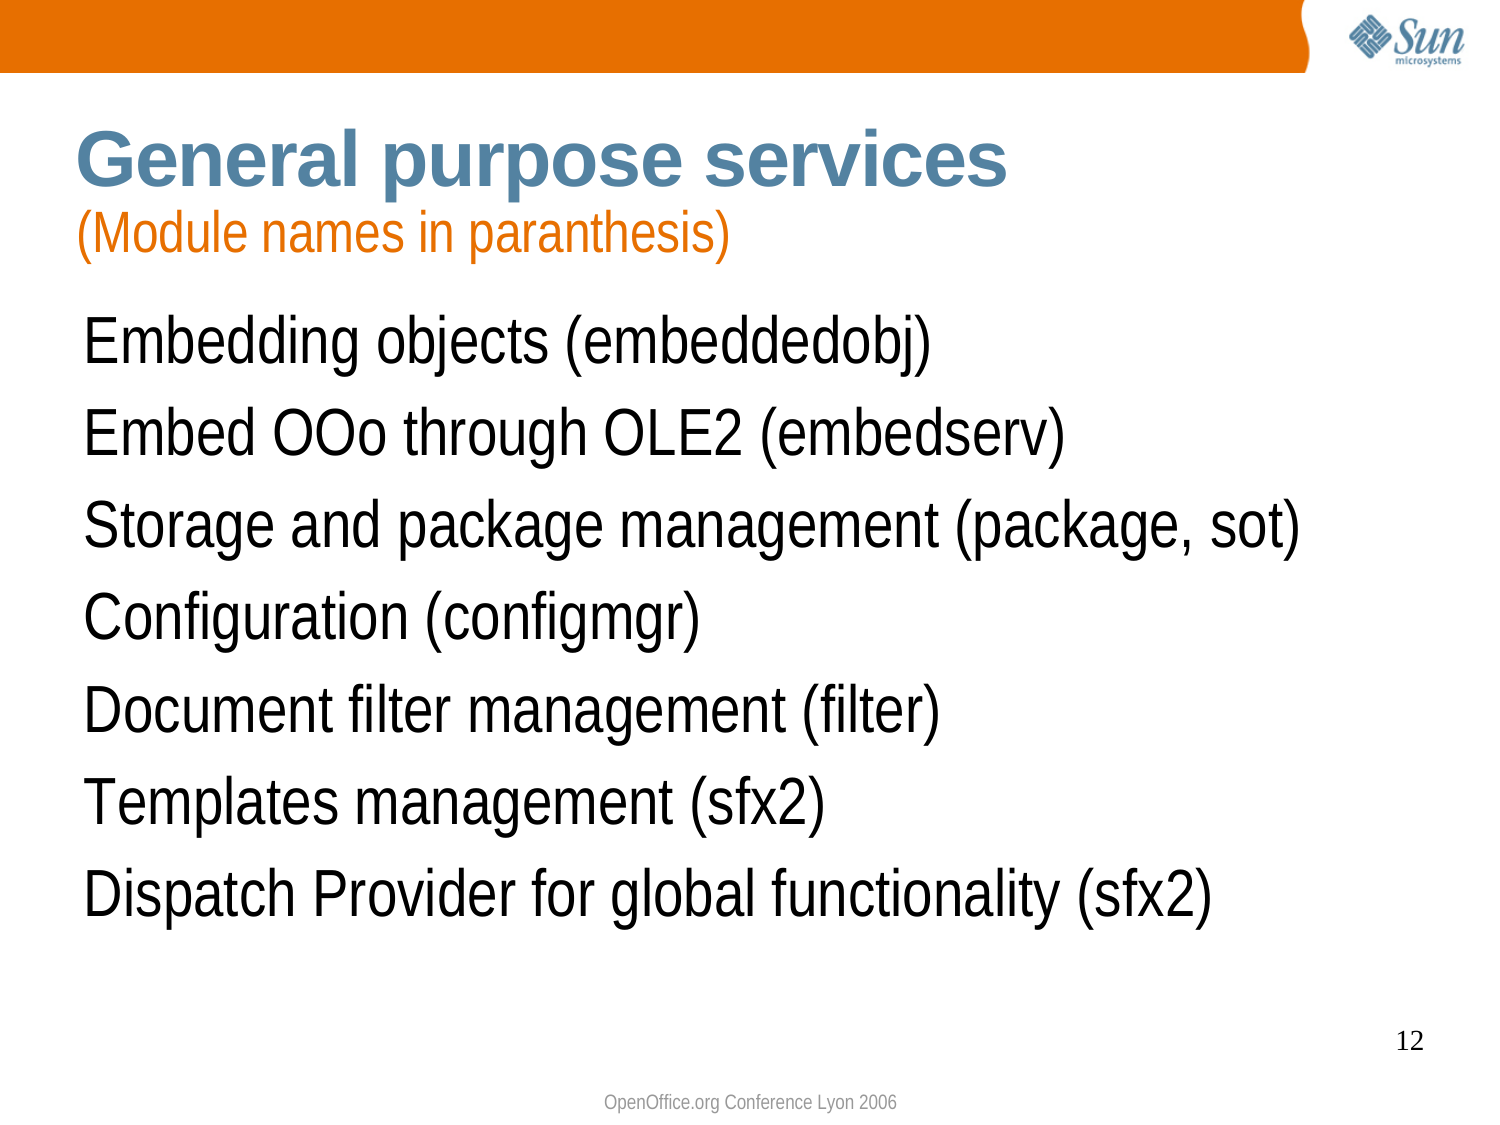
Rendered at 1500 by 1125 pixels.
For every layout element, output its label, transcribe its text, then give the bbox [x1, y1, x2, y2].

list Embedding objects (embeddedobj) Embed OOo through OLE2 (embedserv) Storage and package management (package, sot) Configuration (configmgr) Document filter management (filter) Templates management (sfx2) Dispatch Provider for global functionality (sfx2) [64, 311, 1401, 1040]
text_box (Module names in paranthesis) [76, 206, 1345, 275]
picture [0, 0, 1500, 73]
title General purpose services [75, 123, 1437, 227]
